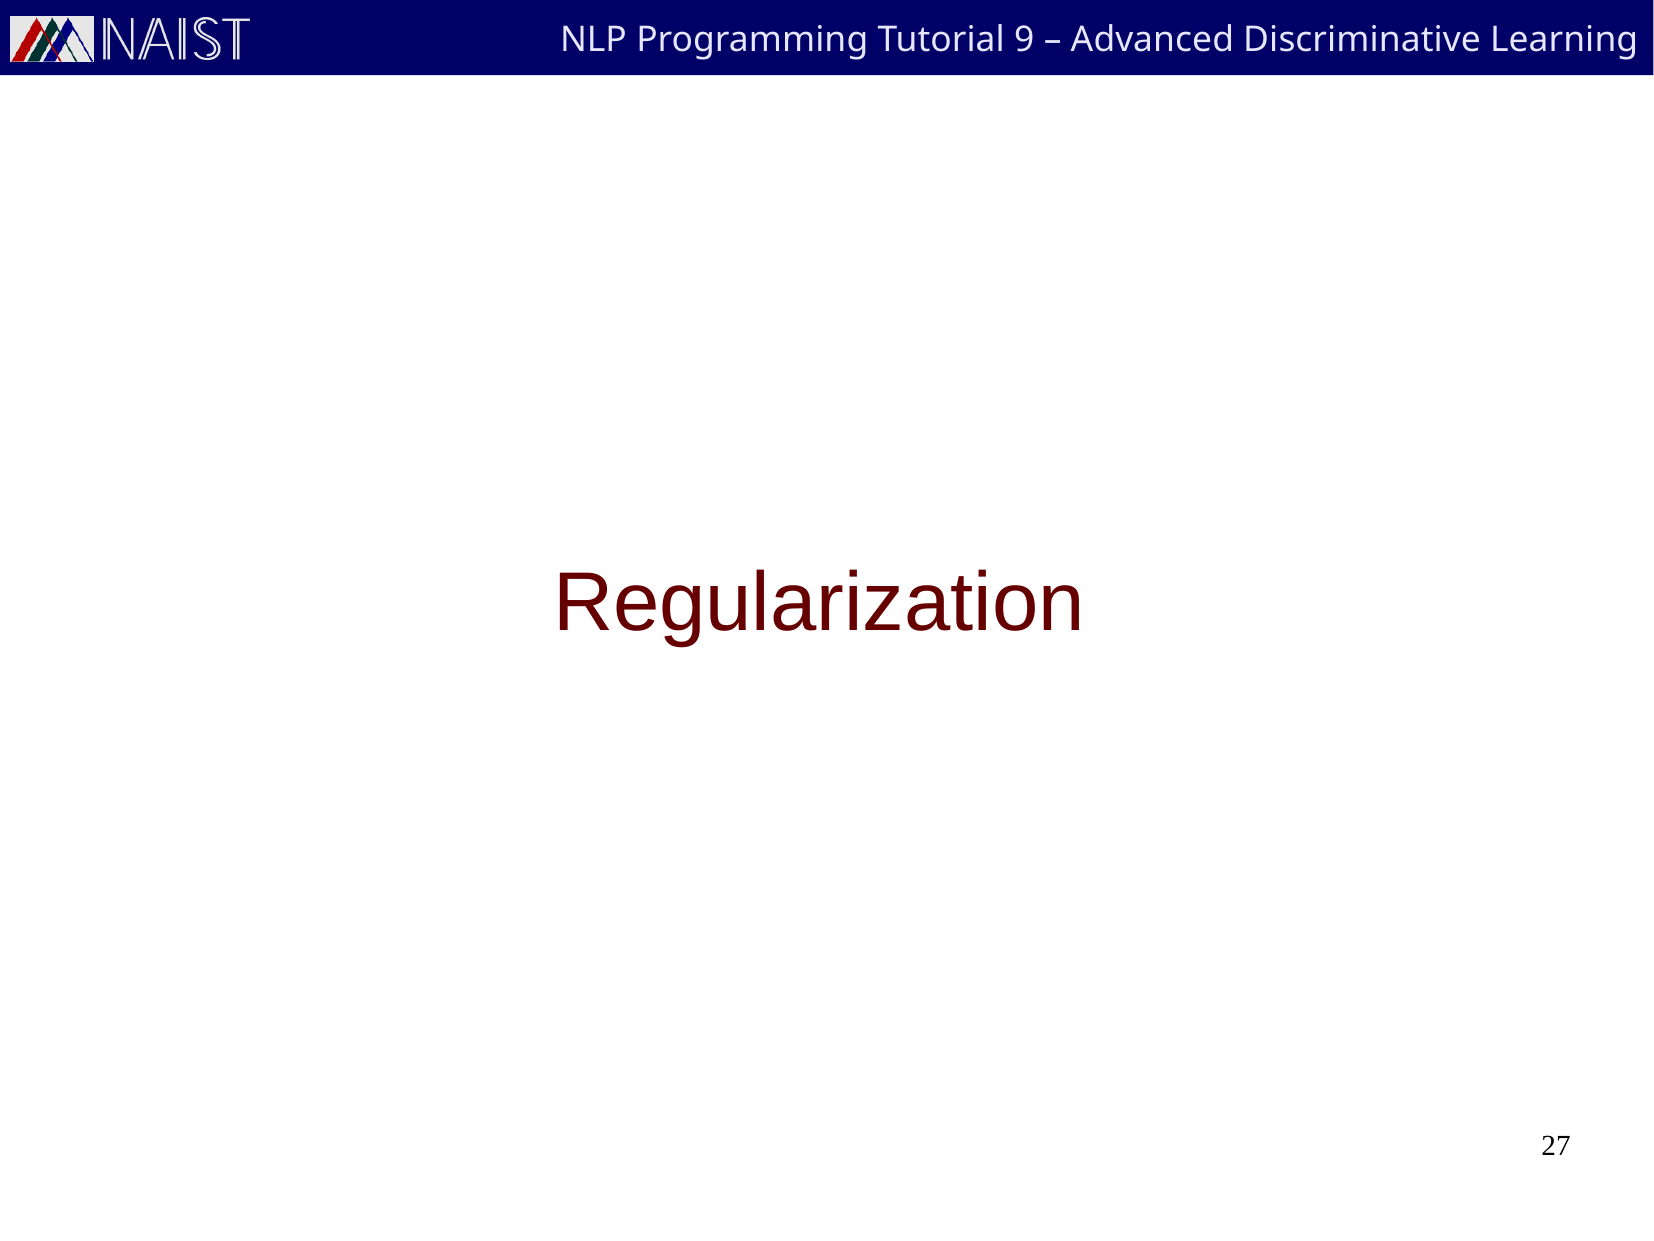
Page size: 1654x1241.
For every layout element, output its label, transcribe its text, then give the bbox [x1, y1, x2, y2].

picture [10, 16, 94, 62]
picture [102, 17, 251, 60]
title Regularization [75, 506, 1564, 698]
